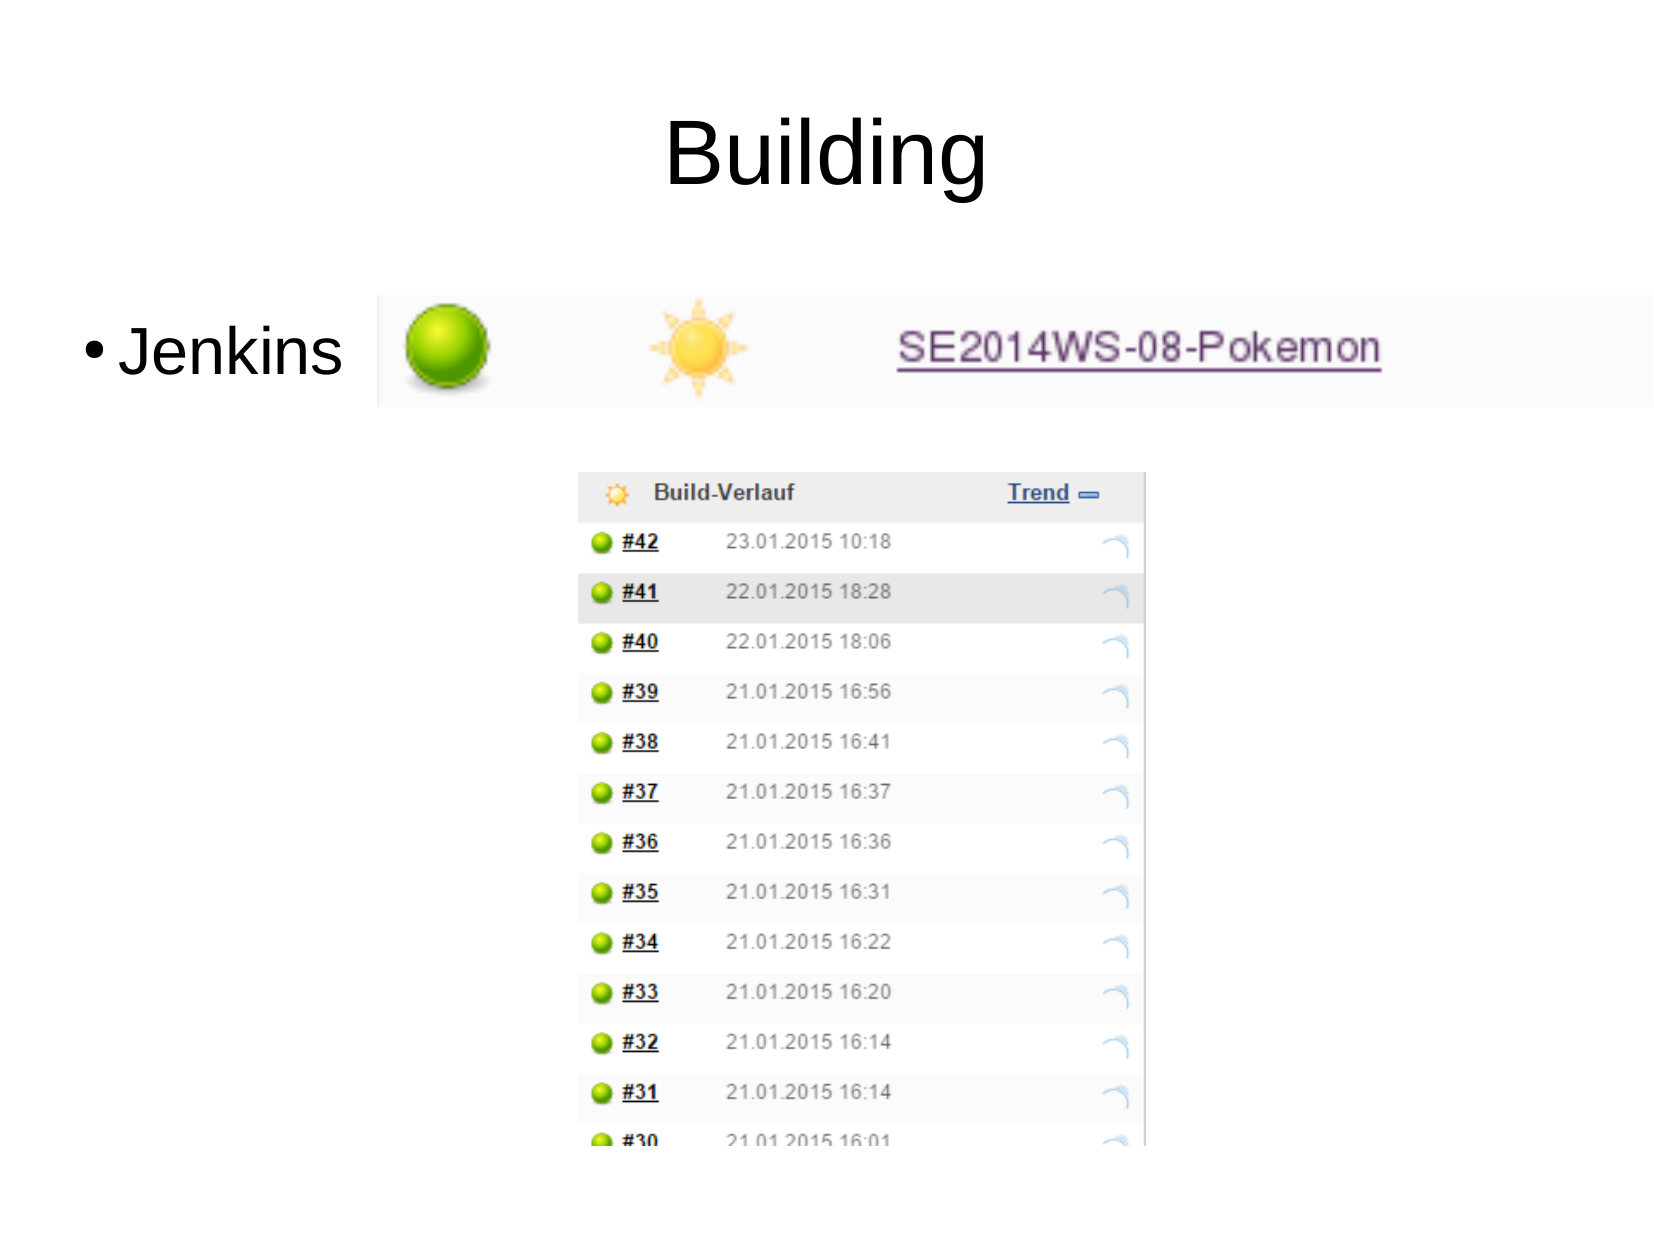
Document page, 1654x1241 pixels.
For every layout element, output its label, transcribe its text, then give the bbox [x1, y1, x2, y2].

picture [578, 472, 1146, 1146]
subtitle Jenkins [82, 290, 497, 414]
picture [497, 295, 1654, 407]
title Building [82, 49, 1571, 257]
